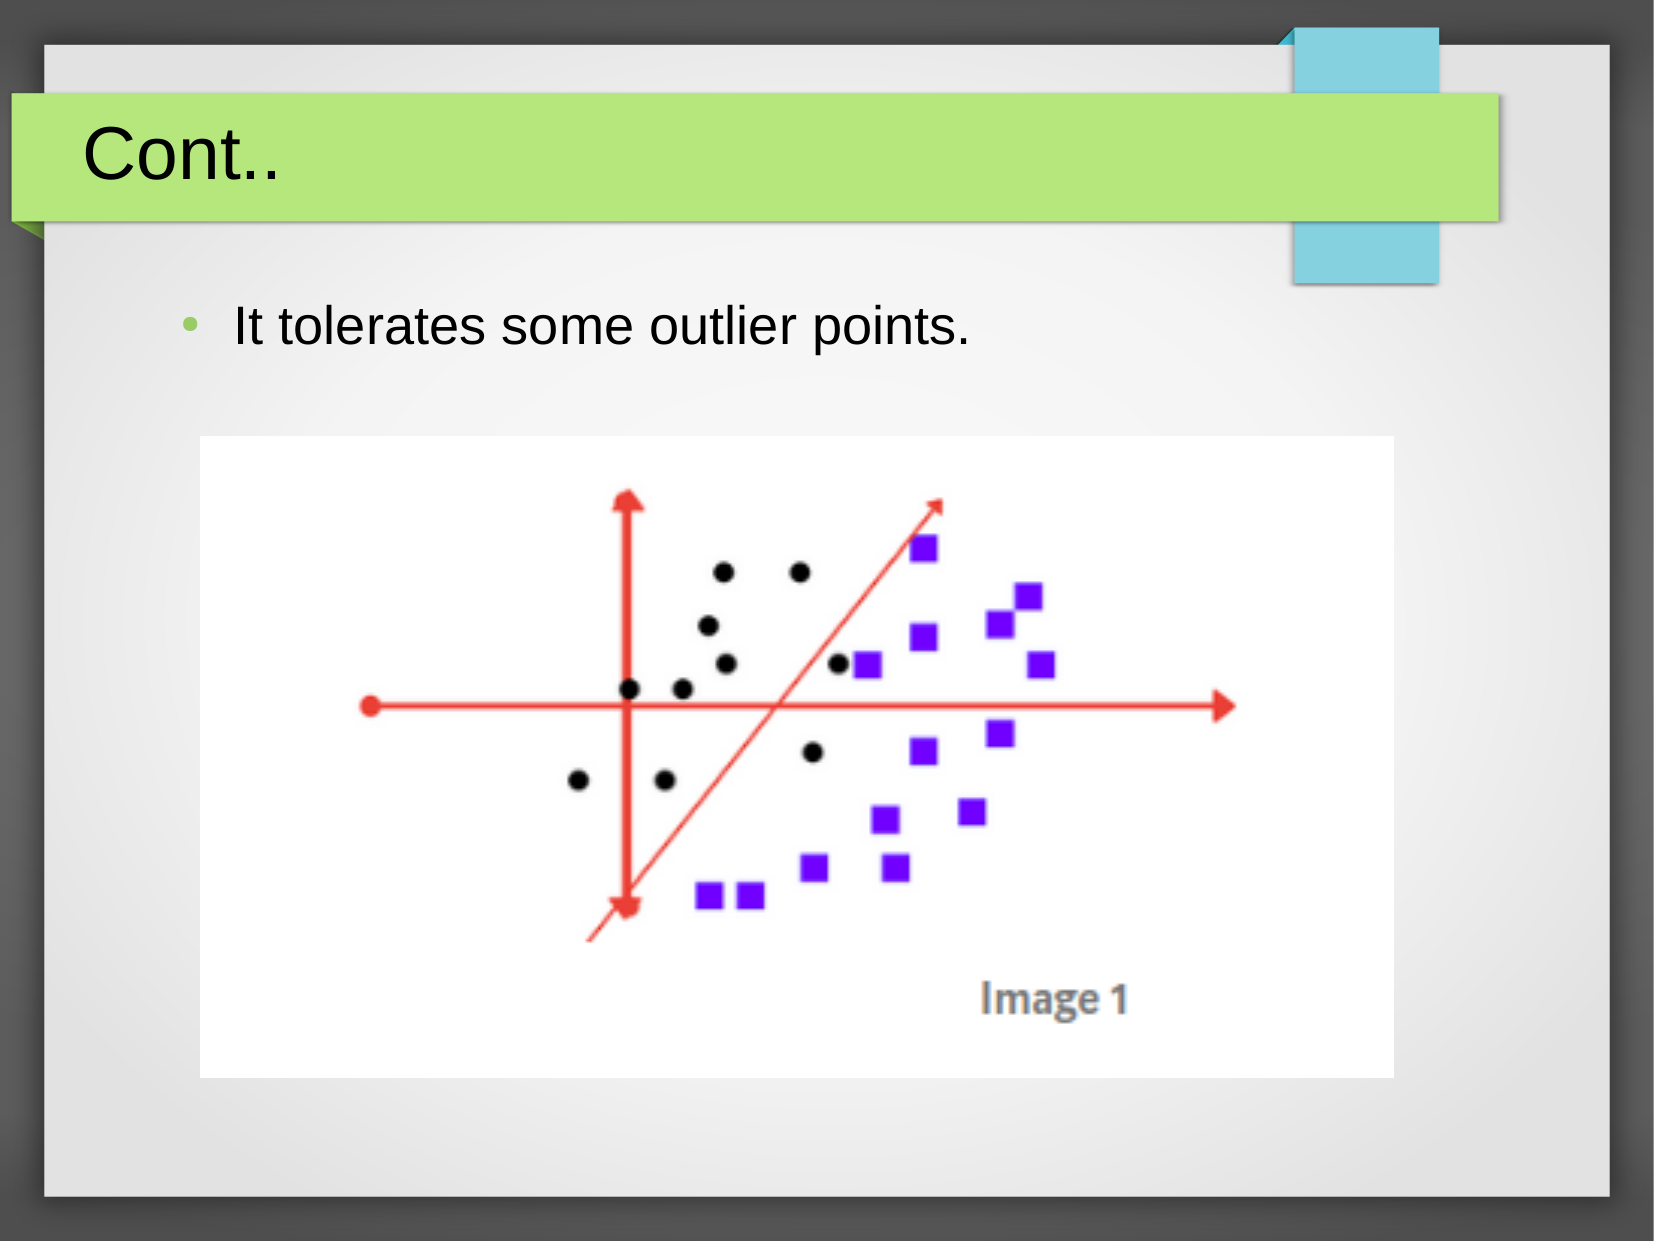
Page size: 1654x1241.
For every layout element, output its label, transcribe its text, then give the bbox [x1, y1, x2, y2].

list It tolerates some outlier points. [162, 295, 1491, 1015]
title Cont.. [82, 94, 1264, 213]
picture [0, 0, 1654, 1241]
